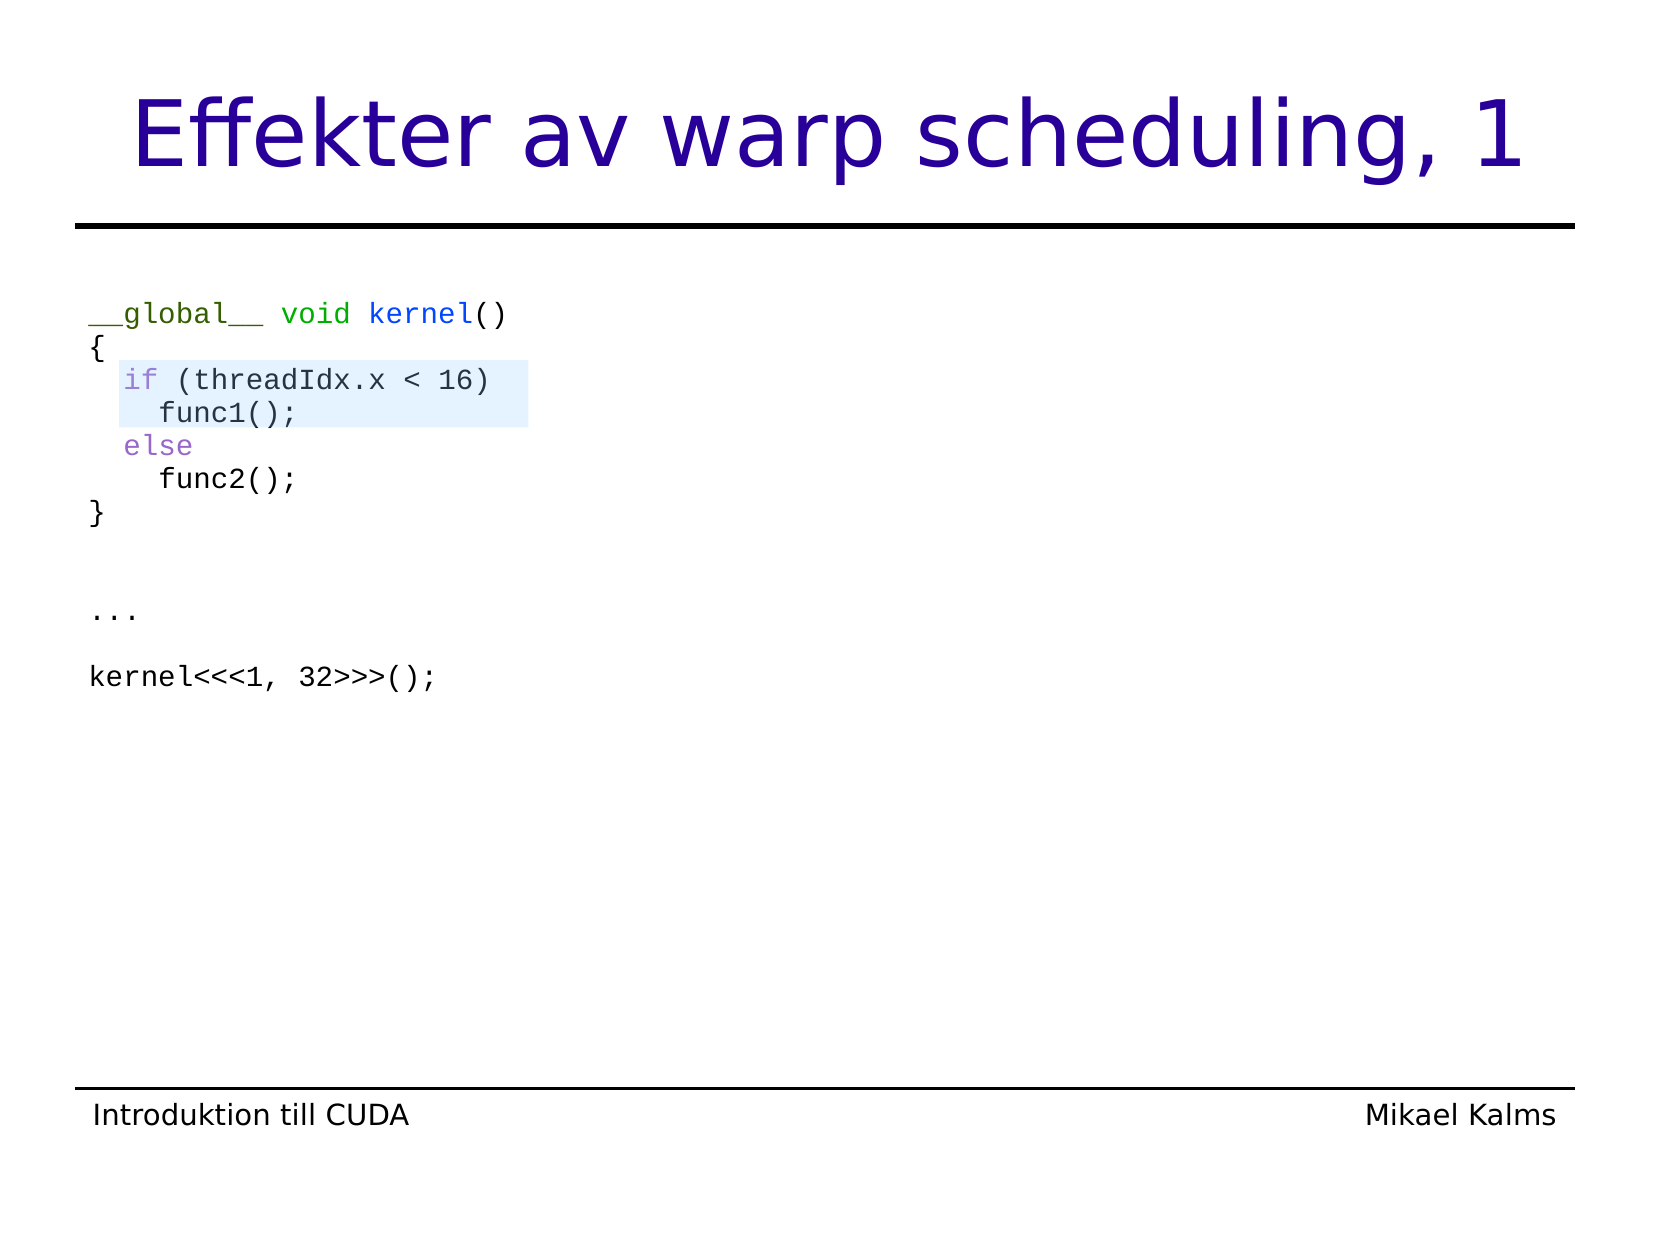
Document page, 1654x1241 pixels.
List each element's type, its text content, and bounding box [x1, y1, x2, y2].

title Effekter av warp scheduling, 1 [86, 38, 1576, 231]
text_box Introduktion till CUDA [75, 1088, 428, 1144]
text_box __global__ void kernel() { if (threadIdx.x < 16) func1(); else func2(); } ... kernel<<<1, 32>>>(); [73, 291, 777, 798]
text_box Mikael Kalms [1347, 1088, 1576, 1144]
text_box [119, 360, 529, 428]
